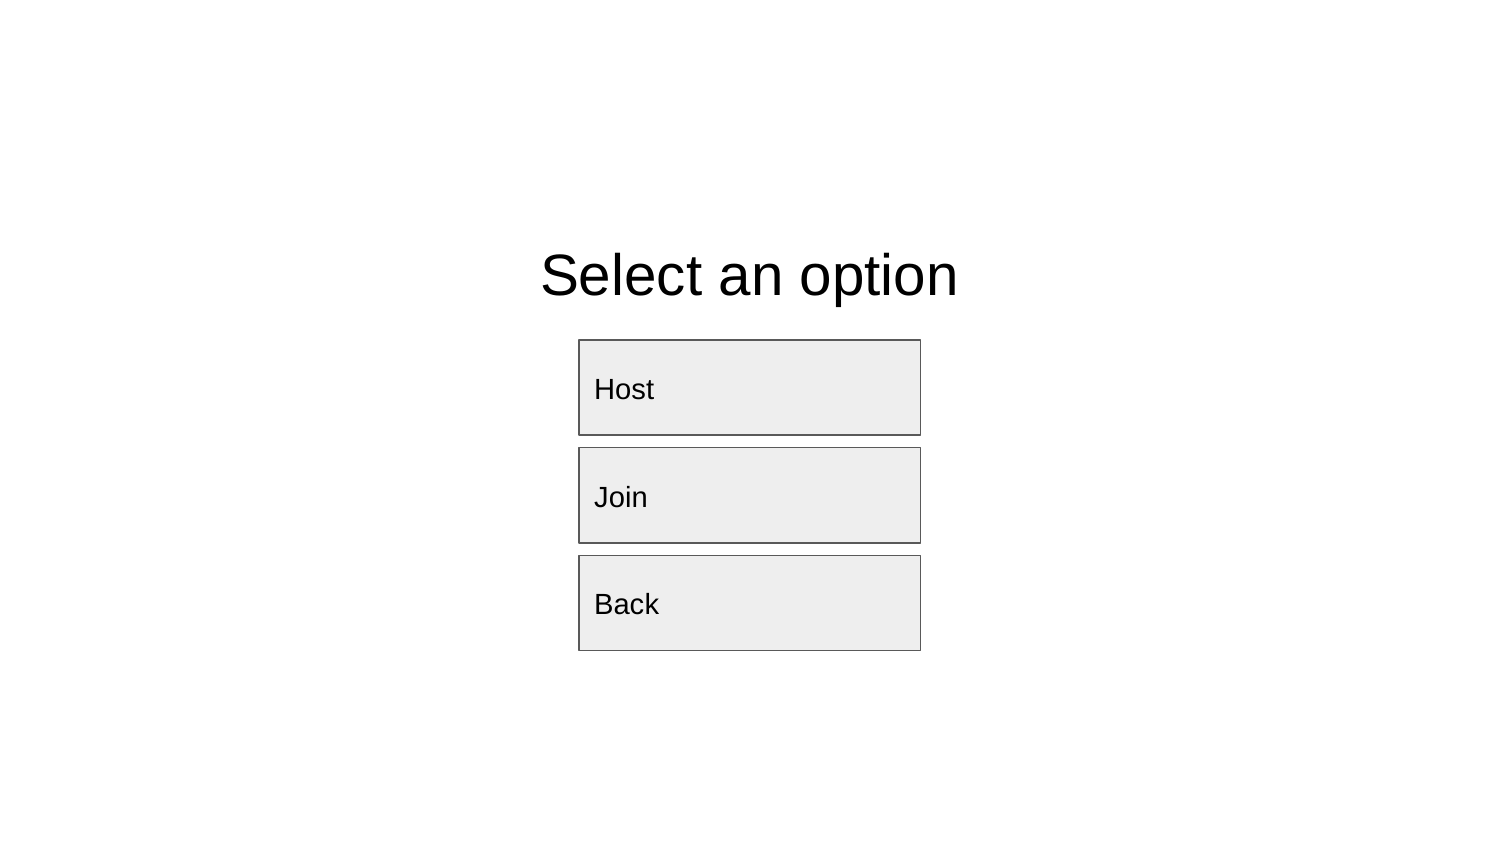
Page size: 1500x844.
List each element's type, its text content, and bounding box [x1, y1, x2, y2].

title Select an option [51, 222, 1449, 317]
text_box Host [579, 339, 921, 436]
text_box Join [579, 447, 921, 543]
text_box Back [579, 555, 921, 651]
